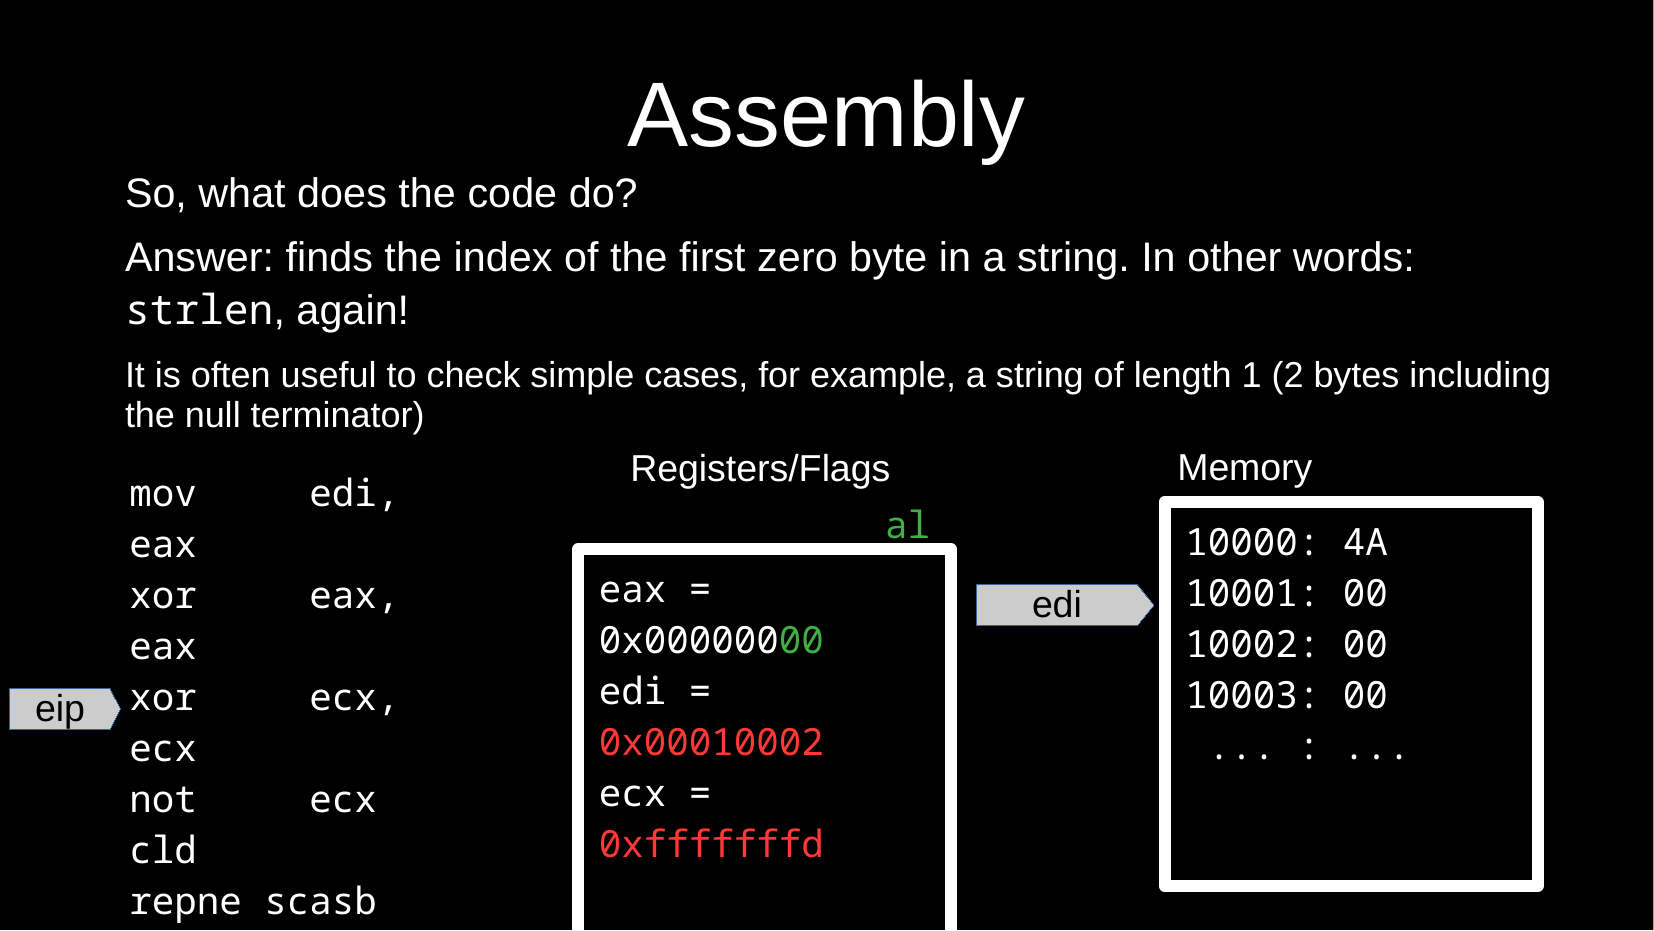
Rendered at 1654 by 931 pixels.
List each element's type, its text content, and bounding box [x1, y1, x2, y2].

text_box eax = 0x00000000 edi = 0x00010002 ecx = 0xfffffffd DF: 0 ZF: 0 [578, 549, 952, 764]
text_box edi [976, 584, 1154, 626]
text_box mov edi, eax xor eax, eax xor ecx, ecx not ecx cld repne scasb inc ecx not ecx mov eax, ecx ... [114, 459, 488, 887]
list So, what does the code do? Answer: finds the index of the first zero byte in a string. In other words: strlen, again! It is often useful to check simple cases, for example, a string of length 1 (2 bytes including the null terminator) [81, 170, 1570, 441]
text_box al [870, 491, 946, 544]
text_box eip [9, 688, 121, 730]
text_box 10000: 4A 10001: 00 10002: 00 10003: 00 ... : ... [1164, 501, 1538, 792]
text_box Registers/Flags [615, 441, 916, 498]
title Assembly [82, 37, 1571, 193]
text_box Memory [1162, 441, 1463, 496]
